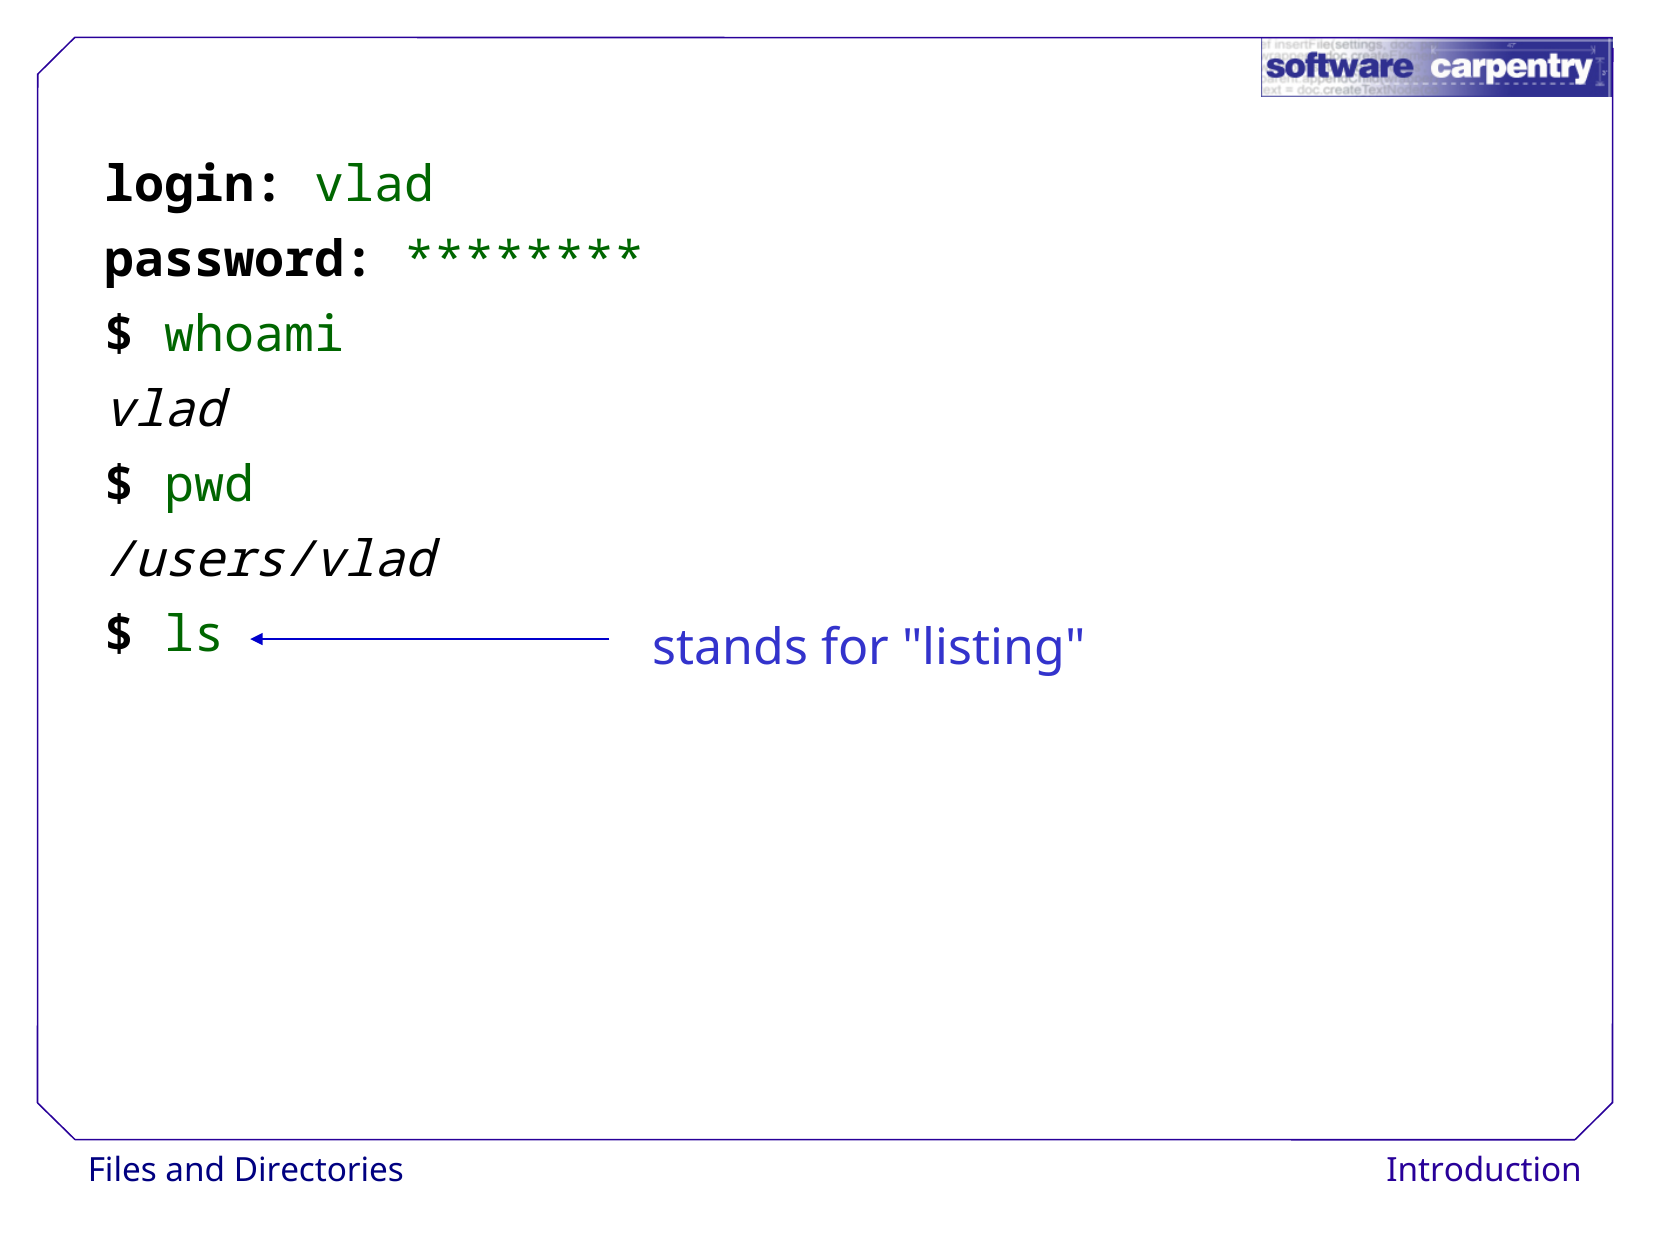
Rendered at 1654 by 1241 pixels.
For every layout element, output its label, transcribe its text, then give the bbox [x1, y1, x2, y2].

text_box stands for "listing" [637, 591, 1404, 942]
picture [1261, 39, 1613, 97]
text_box login: vlad password: ******** $ whoami vlad $ pwd /users/vlad $ ls [89, 128, 1512, 1037]
